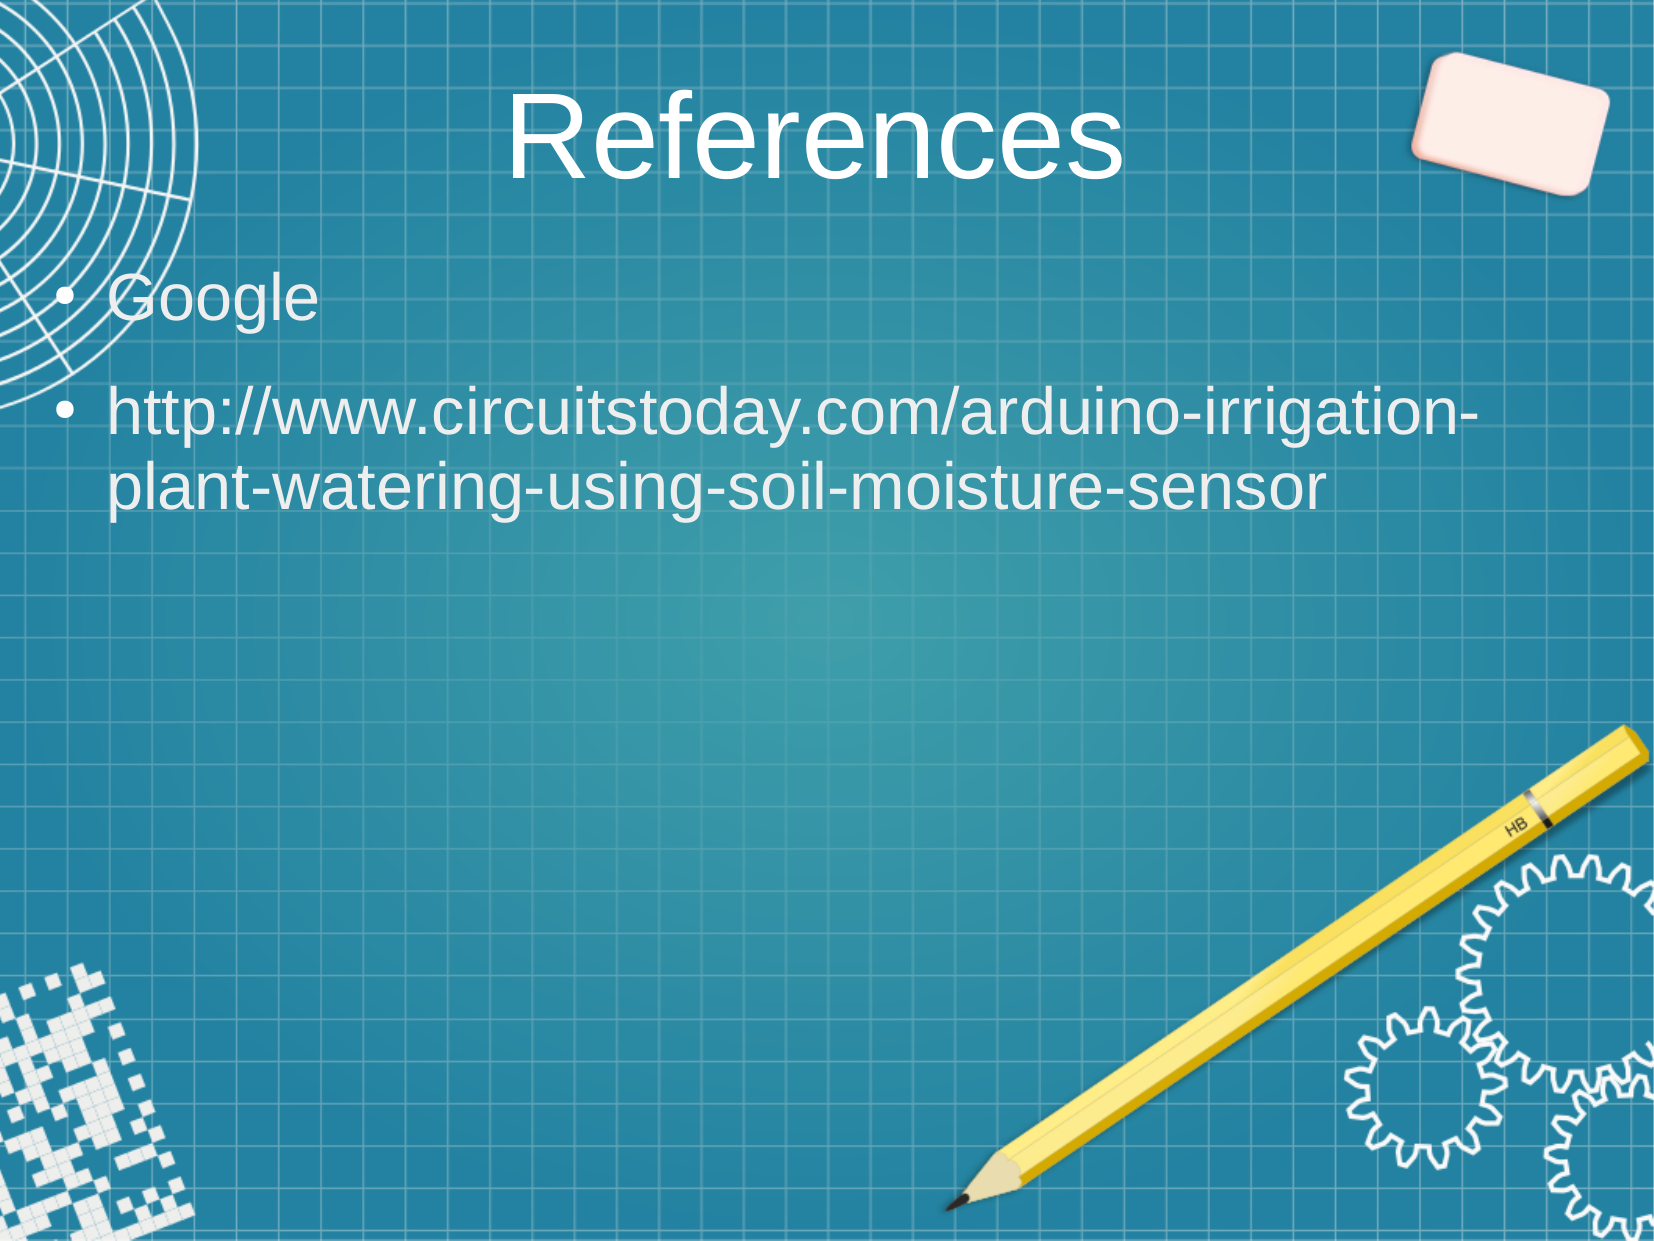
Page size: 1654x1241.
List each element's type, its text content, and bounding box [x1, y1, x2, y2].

title References [70, 23, 1559, 249]
list Google http://www.circuitstoday.com/arduino-irrigation-plant-watering-using-soil-moisture-sensor [35, 259, 1524, 863]
picture [0, 0, 1654, 1241]
